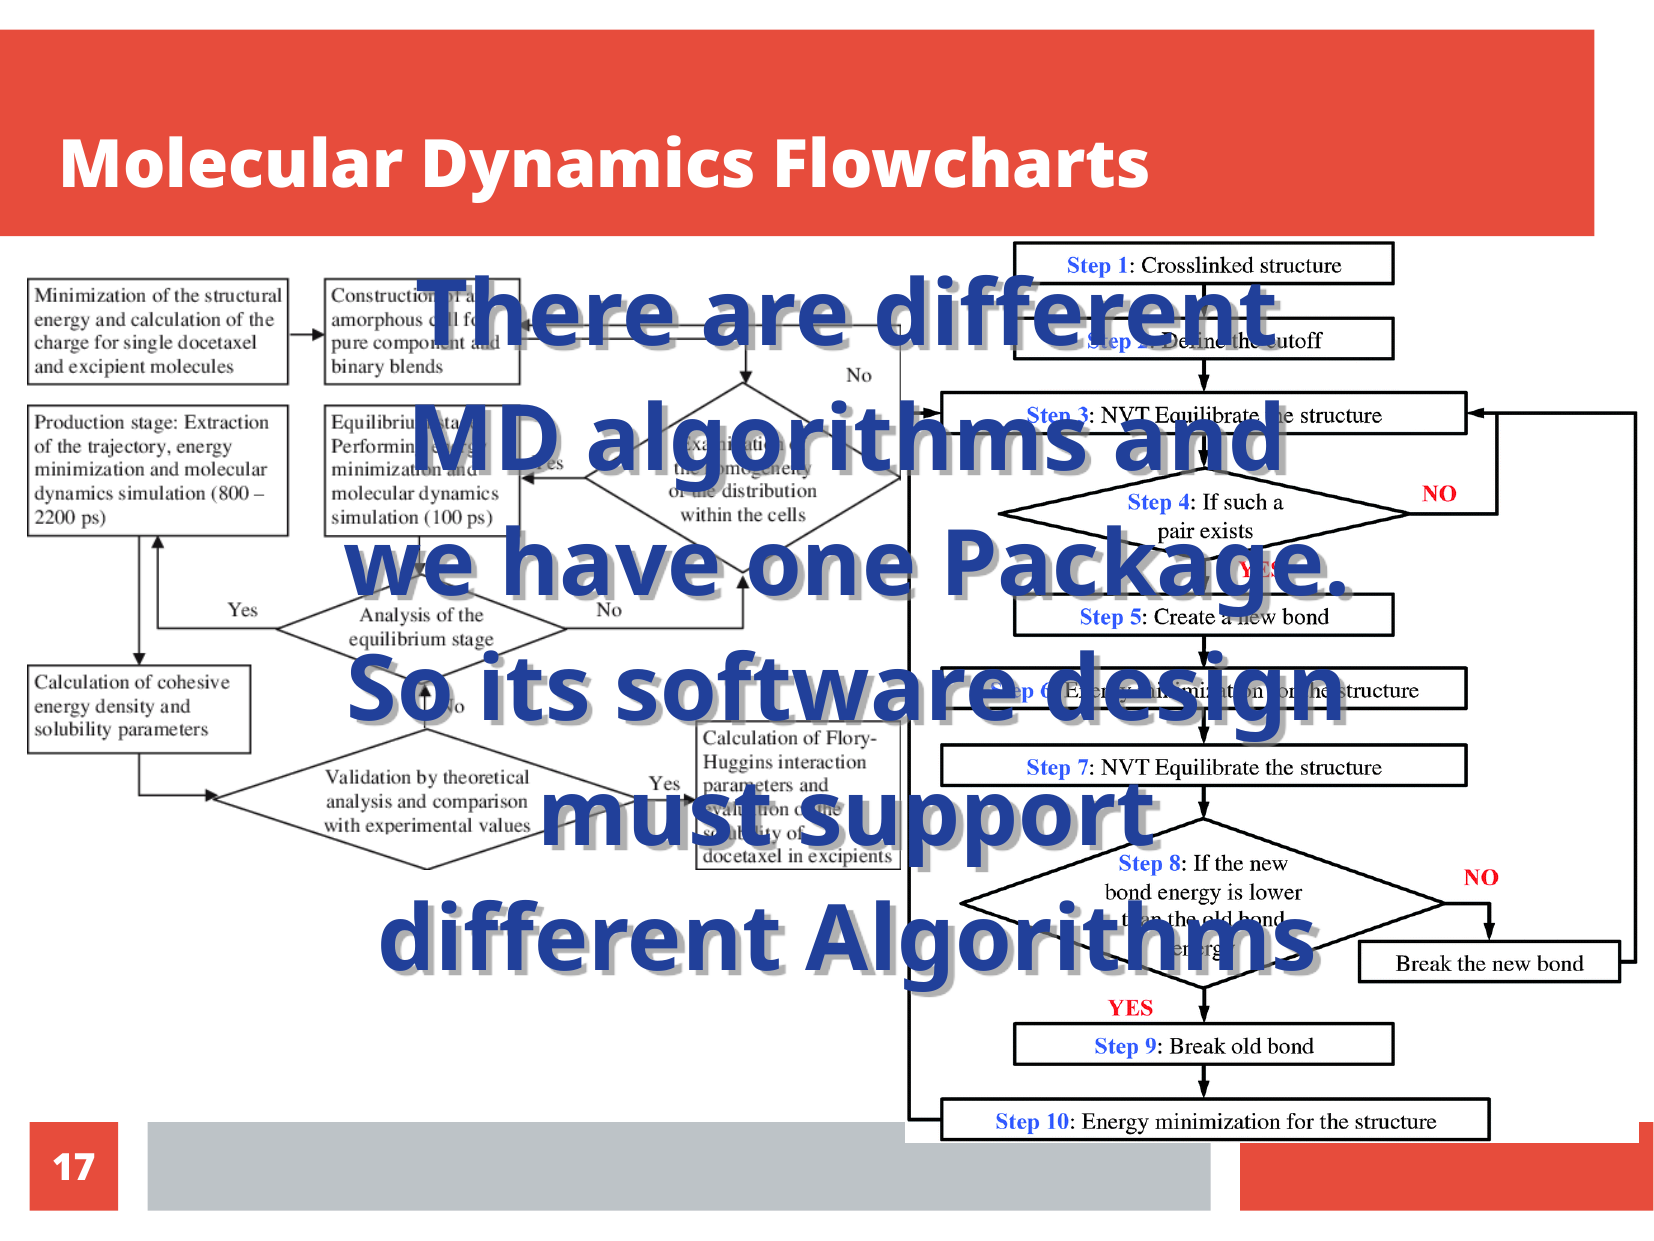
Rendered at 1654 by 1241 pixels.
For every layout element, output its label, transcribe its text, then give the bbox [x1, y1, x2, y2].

picture [27, 250, 315, 871]
title Molecular Dynamics Flowcharts [59, 59, 1595, 207]
picture [905, 239, 1639, 1143]
text_box There are different MD algorithms and we have one Package. So its software design must support different Algorithms [315, 240, 1381, 1111]
